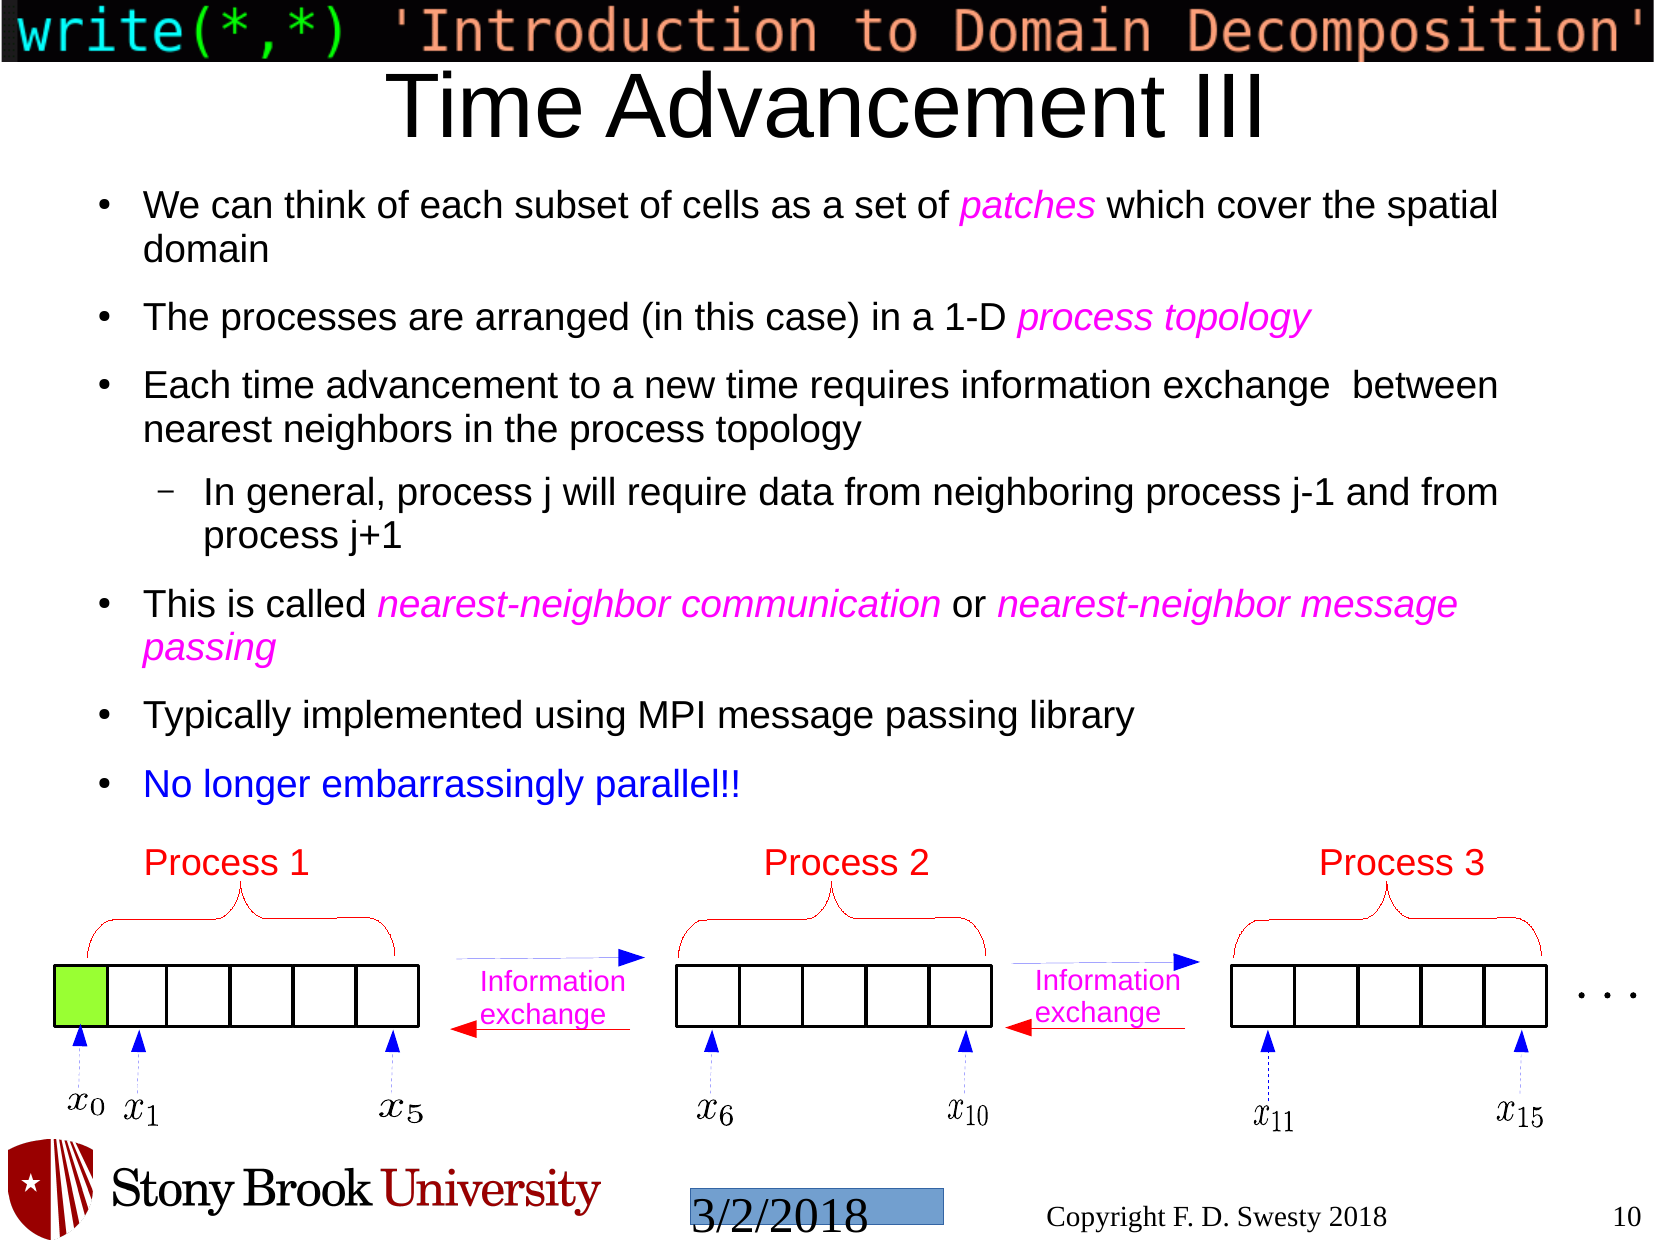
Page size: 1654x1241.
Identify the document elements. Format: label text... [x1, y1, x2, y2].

text_box Information exchange [465, 958, 642, 1039]
text_box [1252, 1105, 1295, 1132]
text_box [1573, 992, 1642, 999]
list We can think of each subset of cells as a set of patches which cover the spatial domain The processes are arranged (in this case) in a 1-D process topology Each time advancement to a new time requires information exchange between nearest neighbors in the process topology In general, process j will require data from neighboring process j-1 and from process j+1 This is called nearest-neighbor communication or nearest-neighbor message passing Typically implemented using MPI message passing library No longer embarrassingly parallel!! [82, 183, 1571, 811]
text_box [1495, 1101, 1545, 1128]
text_box Process 3 [1303, 834, 1559, 892]
text_box Process 2 [748, 834, 1004, 892]
text_box [66, 1093, 106, 1116]
text_box [122, 1099, 161, 1126]
text_box [54, 965, 419, 1027]
picture [1, 0, 1654, 62]
text_box Process 1 [128, 834, 384, 892]
text_box [377, 1099, 425, 1124]
title Time Advancement III [82, 2, 1571, 183]
text_box Information exchange [1020, 963, 1197, 1037]
picture [8, 1139, 601, 1240]
text_box [947, 1099, 989, 1126]
text_box [1231, 965, 1547, 1027]
text_box [695, 1099, 735, 1126]
text_box [676, 965, 992, 1027]
text_box Information exchange [1020, 956, 1173, 963]
